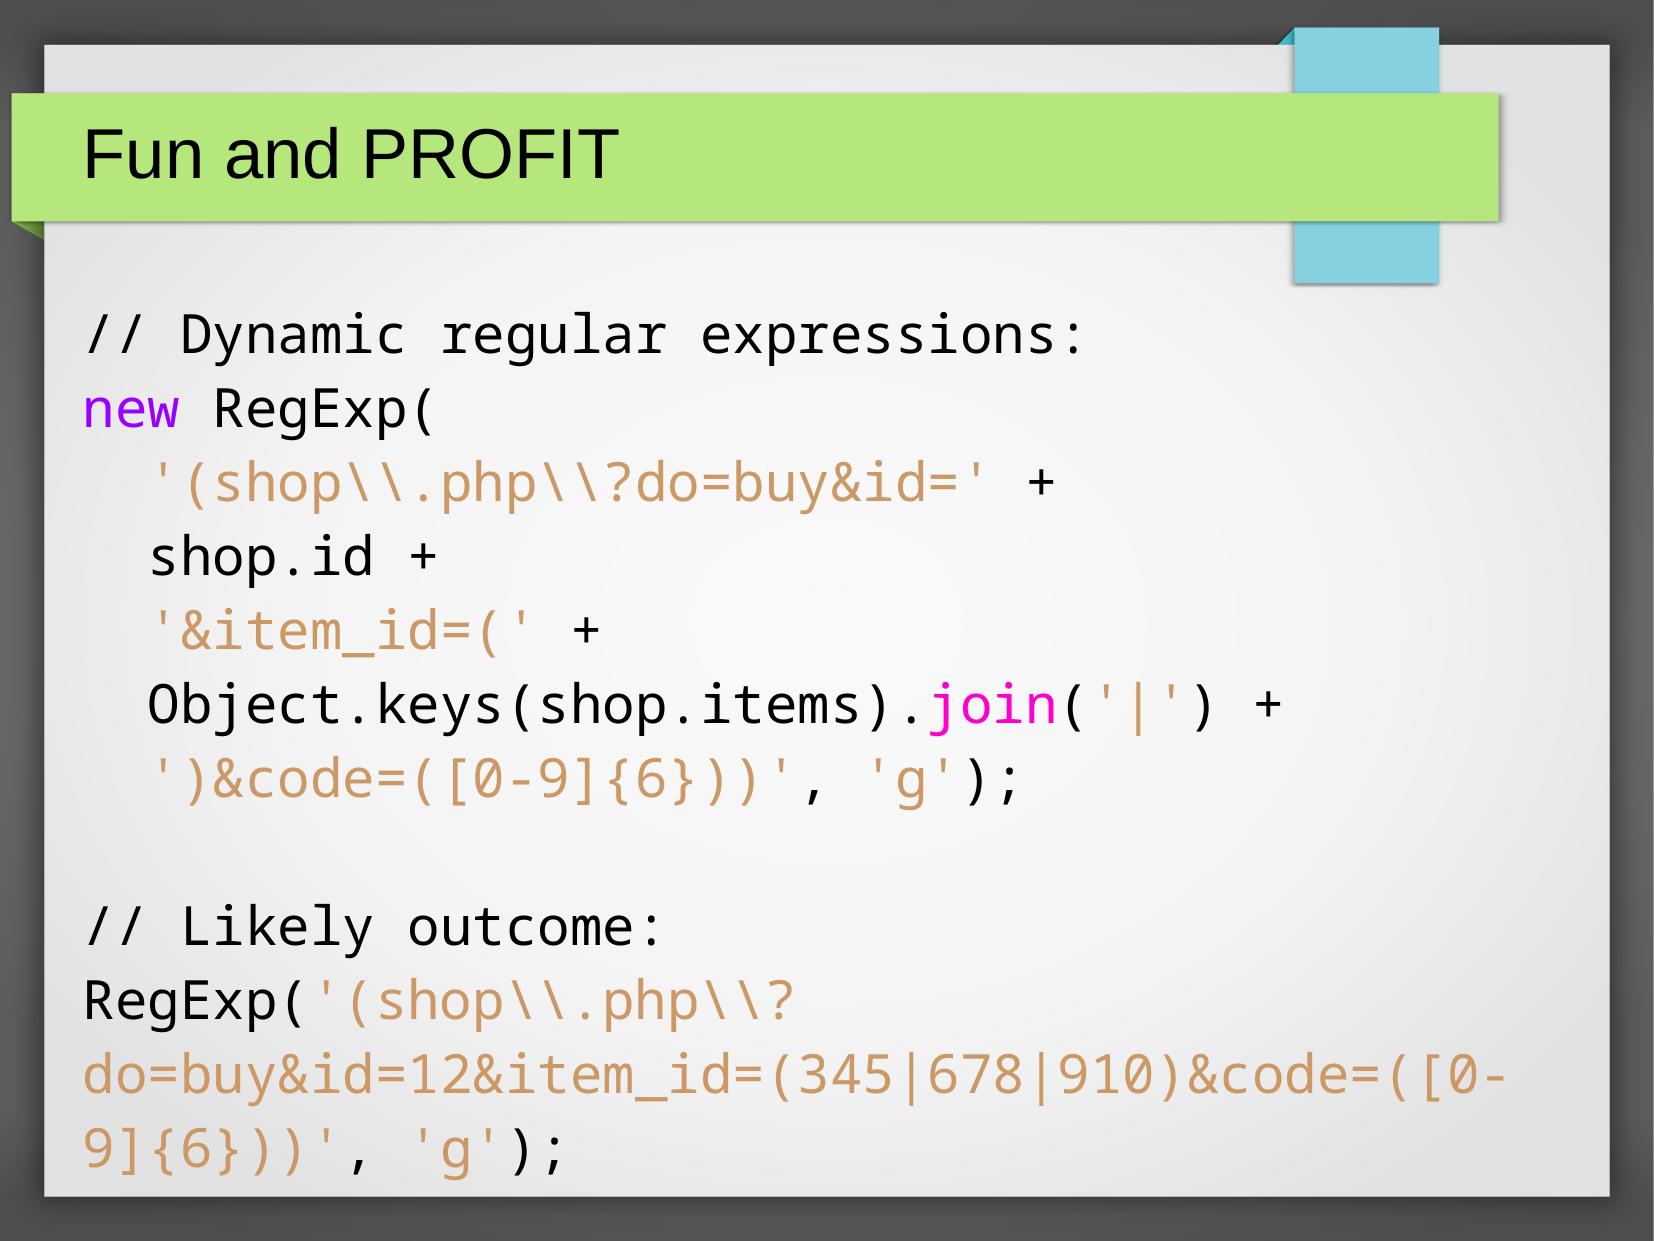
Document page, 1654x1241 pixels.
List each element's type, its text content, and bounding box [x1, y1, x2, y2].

title Fun and PROFIT [82, 94, 1264, 213]
picture [0, 0, 1654, 1241]
list // Dynamic regular expressions: new RegExp( '(shop\\.php\\?do=buy&id=' + shop.id + '&item_id=(' + Object.keys(shop.items).join('|') + ')&code=([0-9]{6}))', 'g'); // Likely outcome: RegExp('(shop\\.php\\?do=buy&id=12&item_id=(345|678|910)&code=([0-9]{6}))', 'g'); [82, 295, 1571, 1015]
